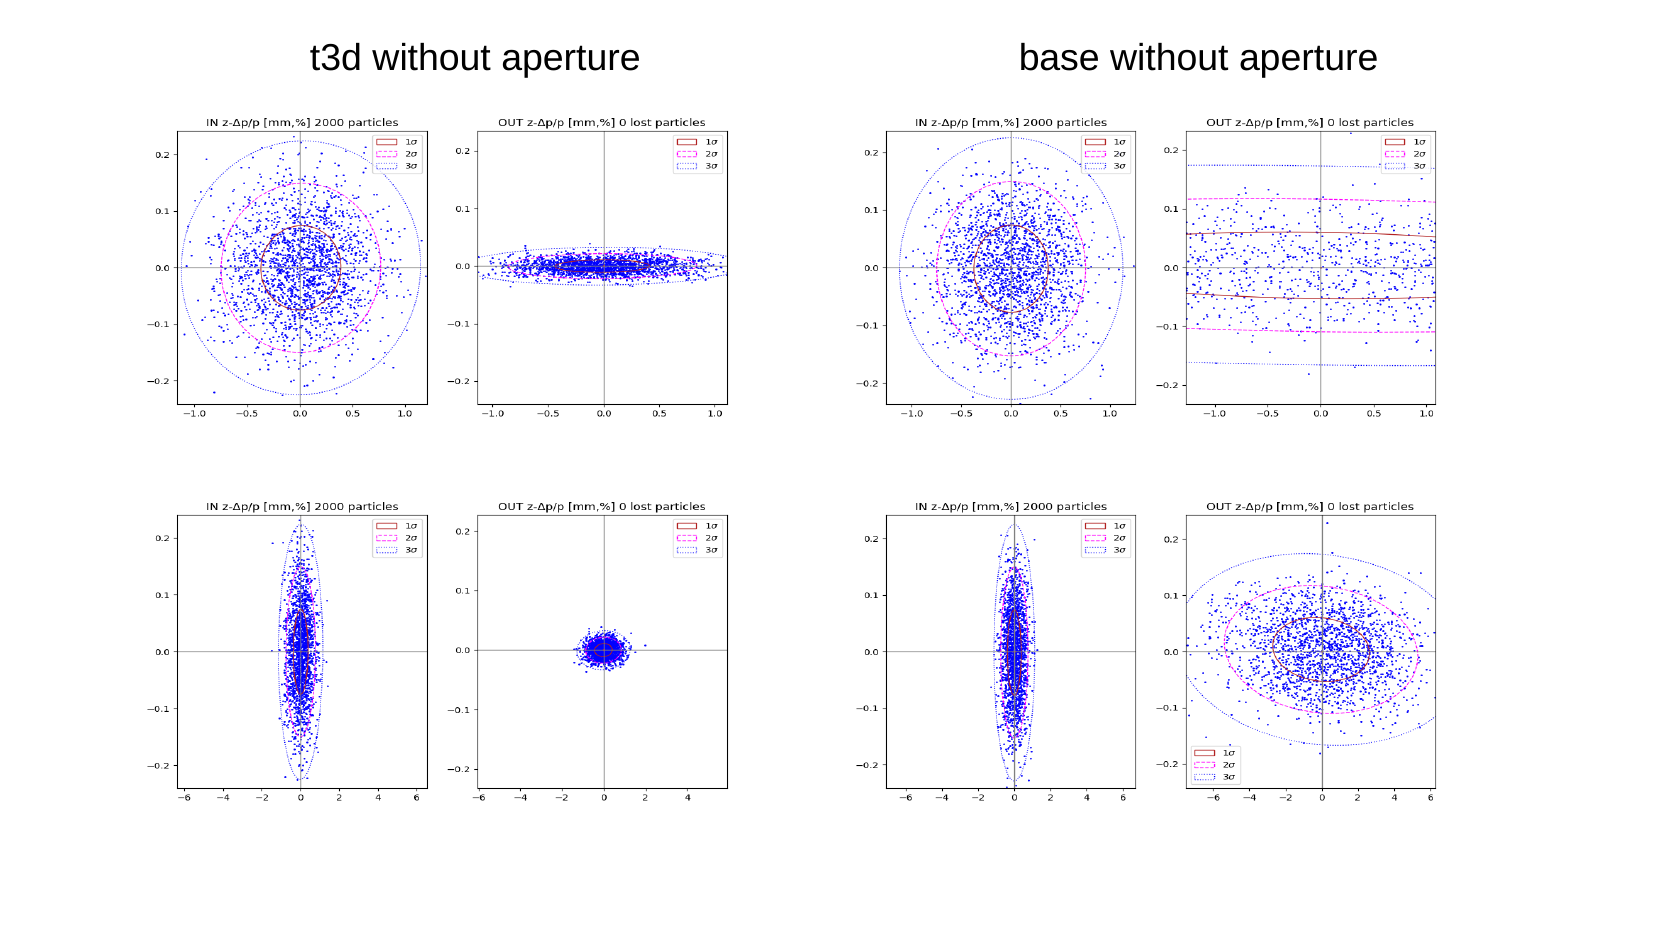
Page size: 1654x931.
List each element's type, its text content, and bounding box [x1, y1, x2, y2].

picture [88, 88, 1506, 443]
text_box base without aperture [1003, 29, 1418, 87]
text_box t3d without aperture [295, 29, 709, 87]
picture [88, 472, 1506, 827]
